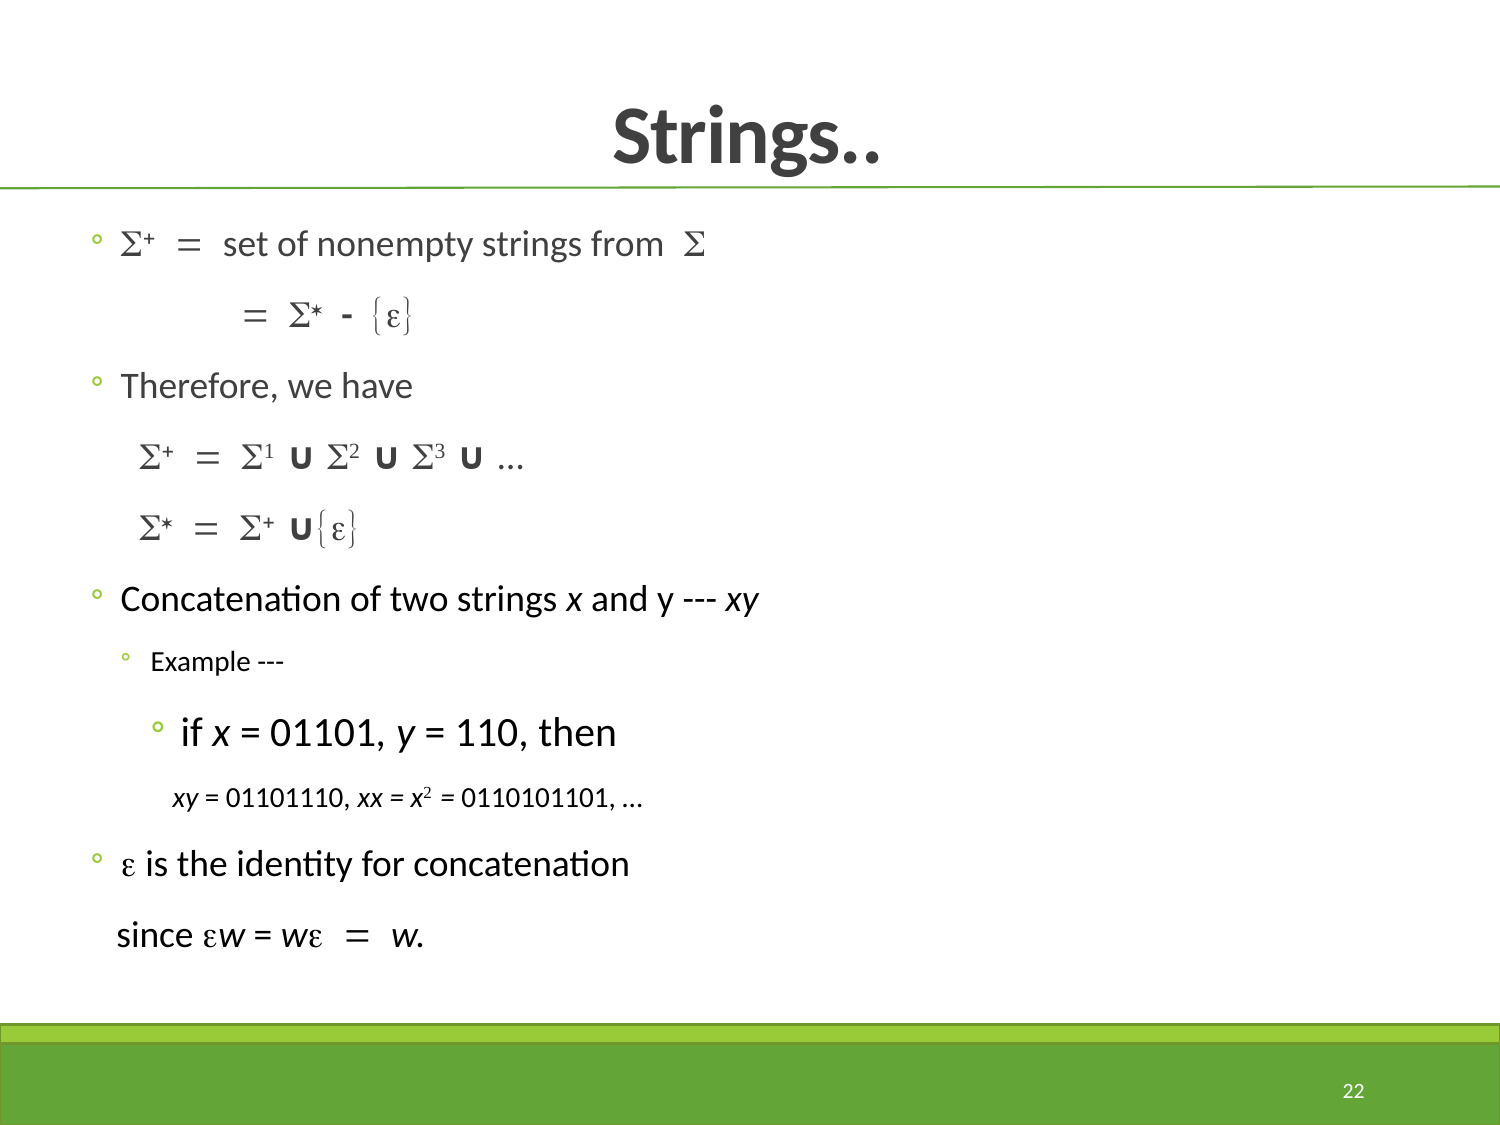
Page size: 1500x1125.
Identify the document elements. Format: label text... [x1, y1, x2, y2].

title Strings.. [72, 37, 1423, 188]
list S+ = set of nonempty strings from S = S* - {e} Therefore, we have S+ = S1 ∪ S2 ∪ S3 ∪ … S* = S+ ∪{e} Concatenation of two strings x and y --- xy Example --- if x = 01101, y = 110, then xy = 01101110, xx = x2 = 0110101101, … e is the identity for concatenation since ew = we = w. [57, 198, 1483, 1061]
